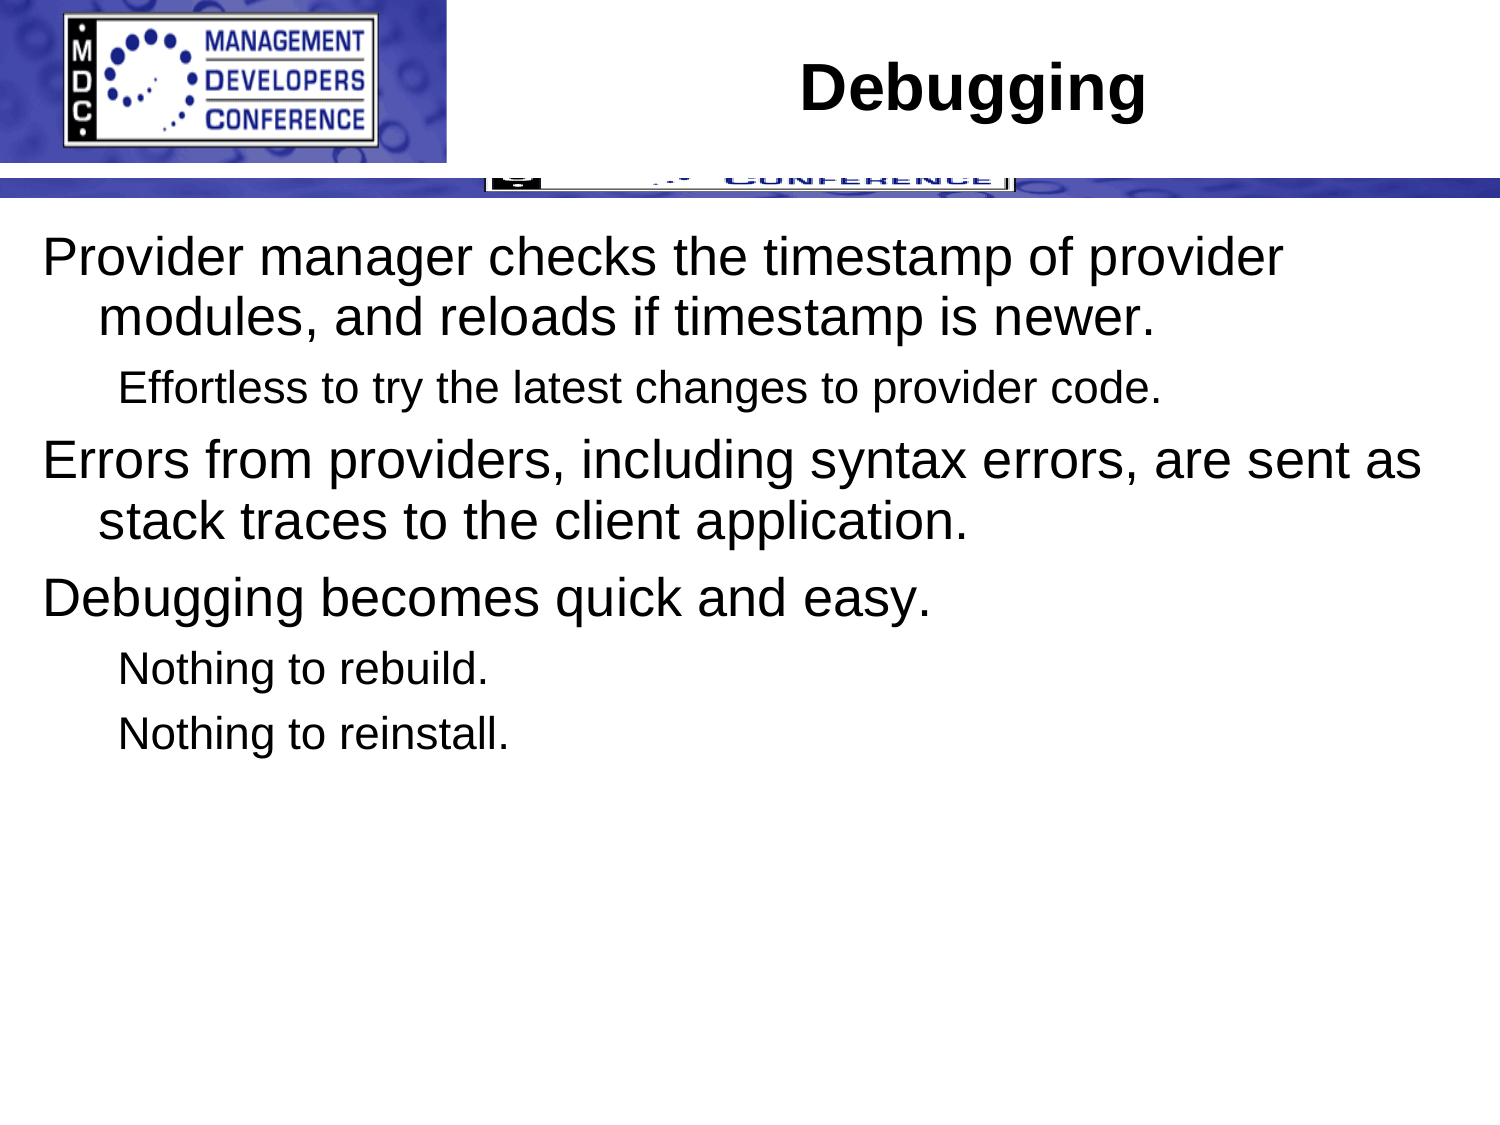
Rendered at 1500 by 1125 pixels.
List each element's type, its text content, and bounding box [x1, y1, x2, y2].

picture [0, 178, 1500, 198]
picture [0, 0, 447, 163]
list Provider manager checks the timestamp of provider modules, and reloads if timestamp is newer. Effortless to try the latest changes to provider code. Errors from providers, including syntax errors, are sent as stack traces to the client application. Debugging becomes quick and easy. Nothing to rebuild. Nothing to reinstall. [42, 226, 1433, 1067]
title Debugging [447, 7, 1500, 169]
